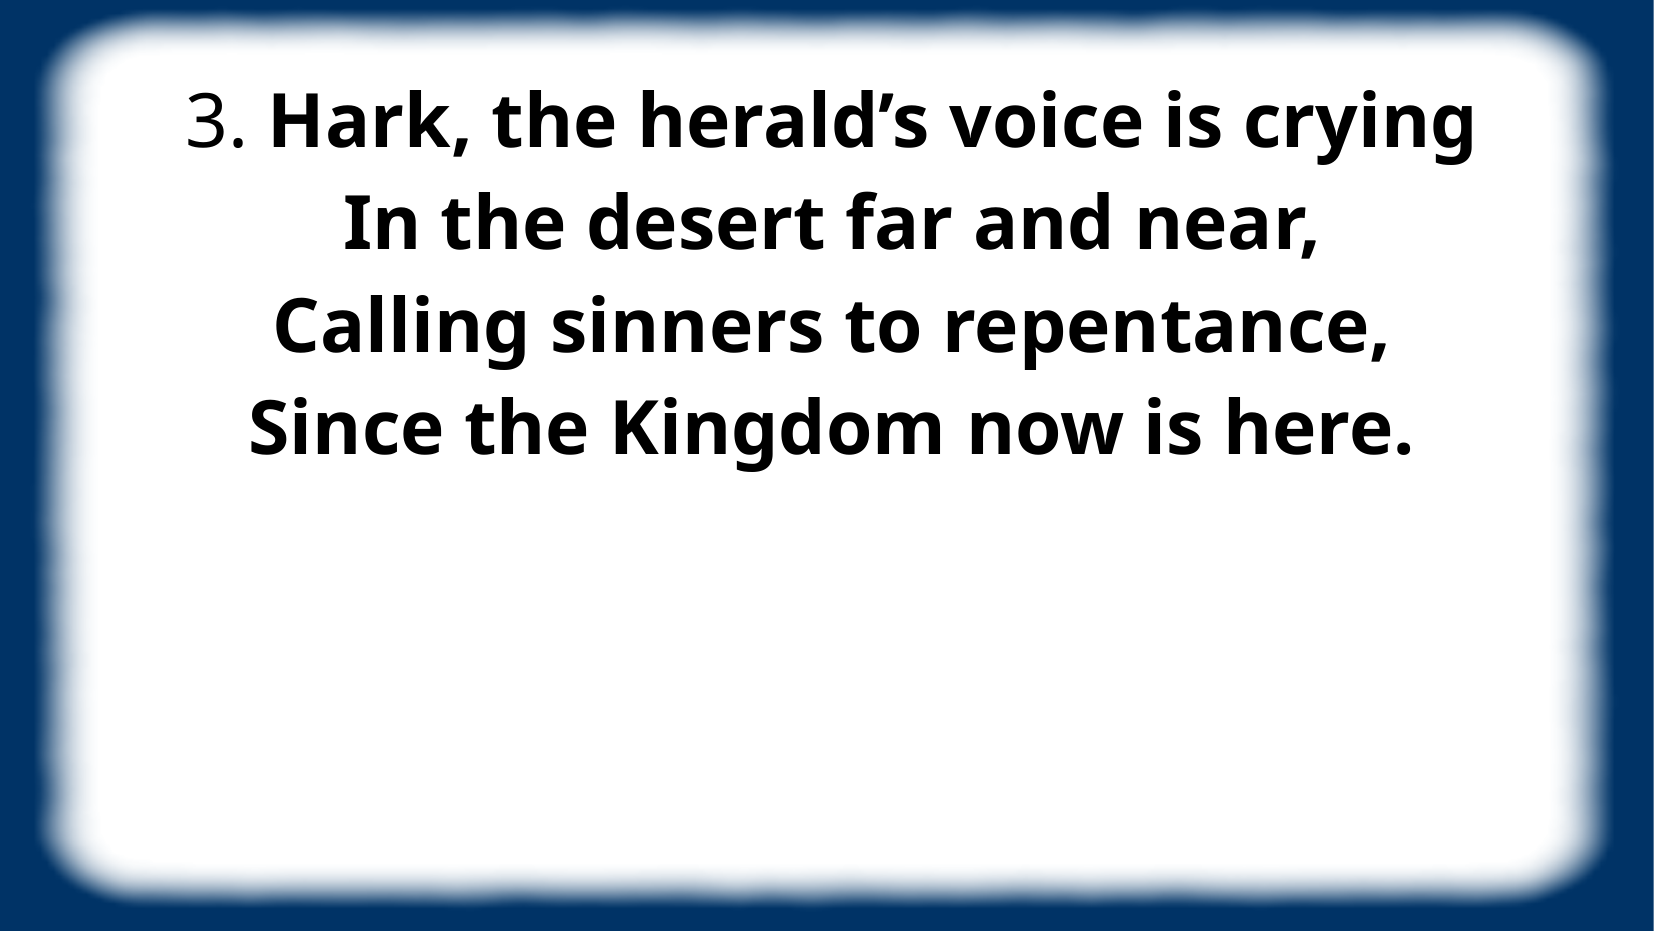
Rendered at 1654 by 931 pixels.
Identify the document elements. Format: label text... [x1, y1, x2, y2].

picture [0, 0, 1654, 931]
text_box 3. Hark, the herald’s voice is crying In the desert far and near, Calling sinners to repentance, Since the Kingdom now is here. [75, 60, 1591, 475]
